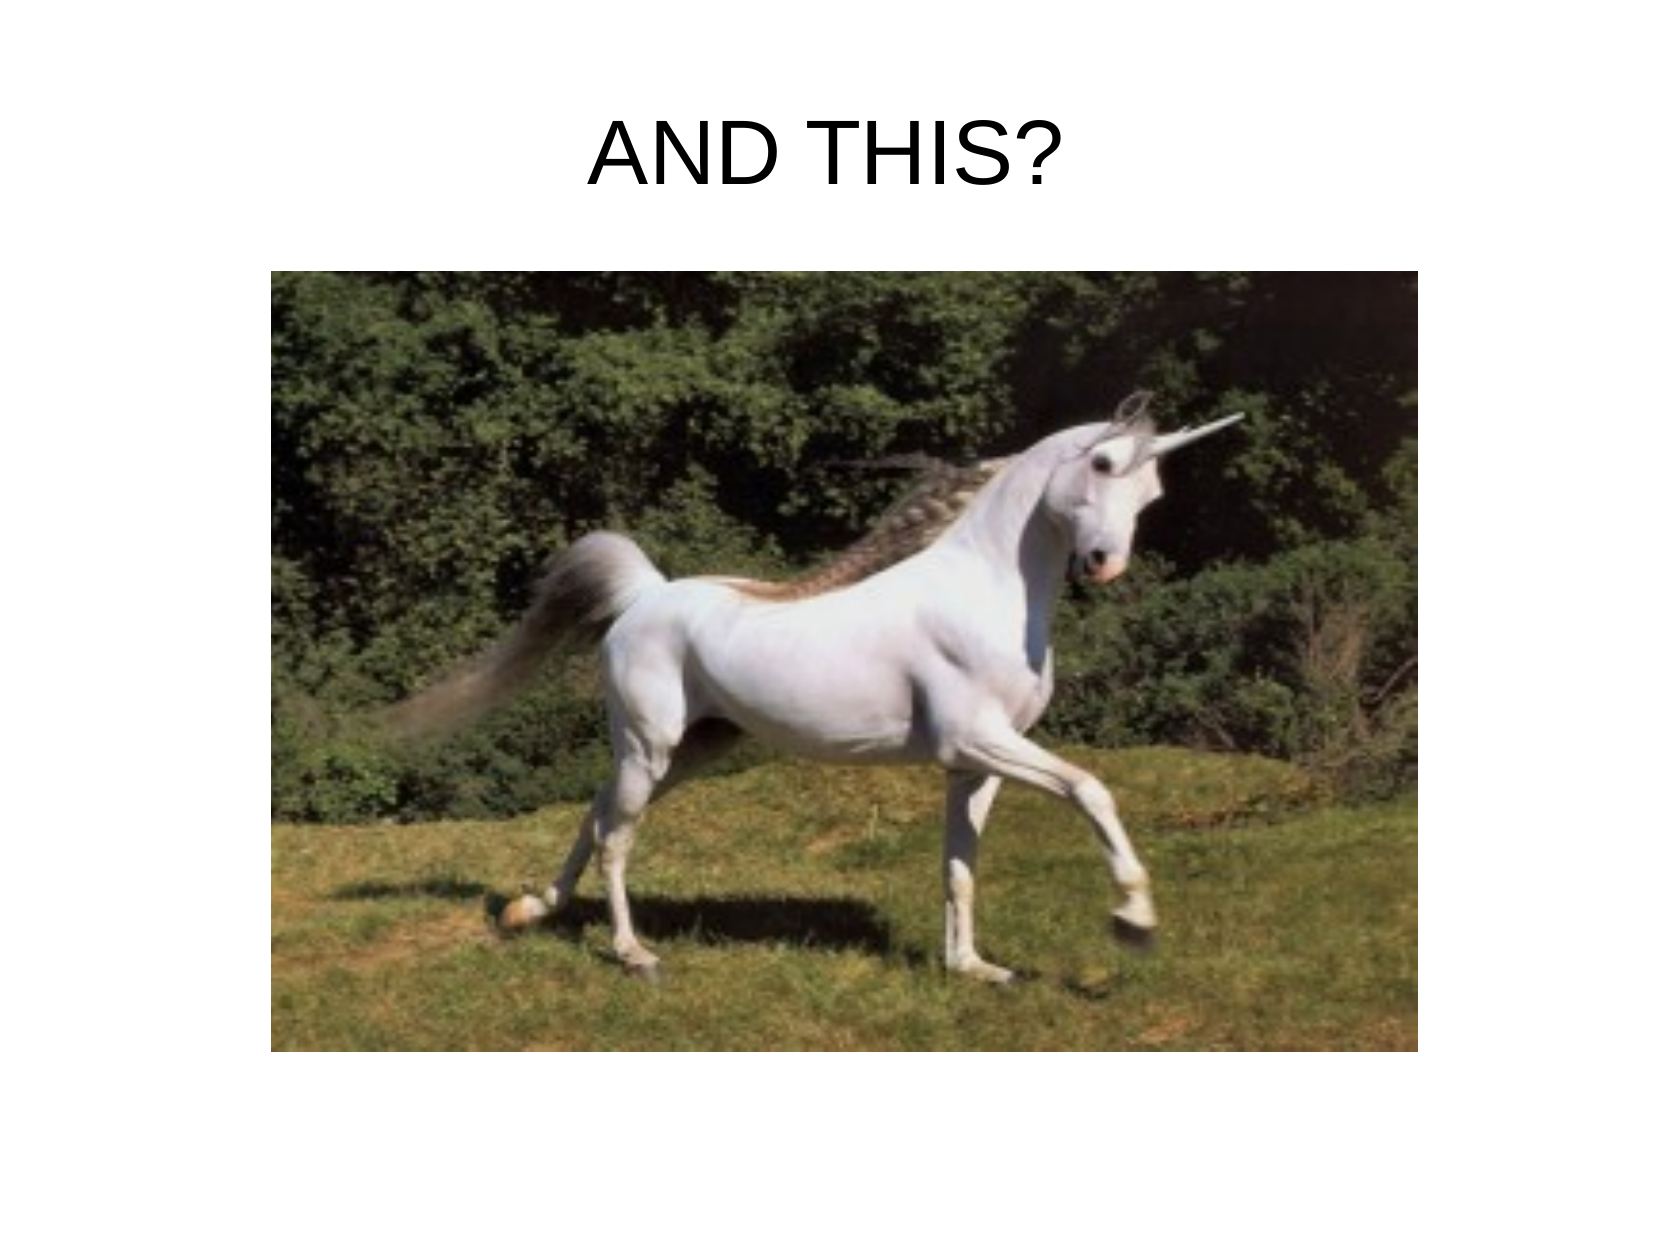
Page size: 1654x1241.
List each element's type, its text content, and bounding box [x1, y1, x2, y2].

title AND THIS? [82, 49, 1571, 257]
picture [271, 271, 1418, 1052]
